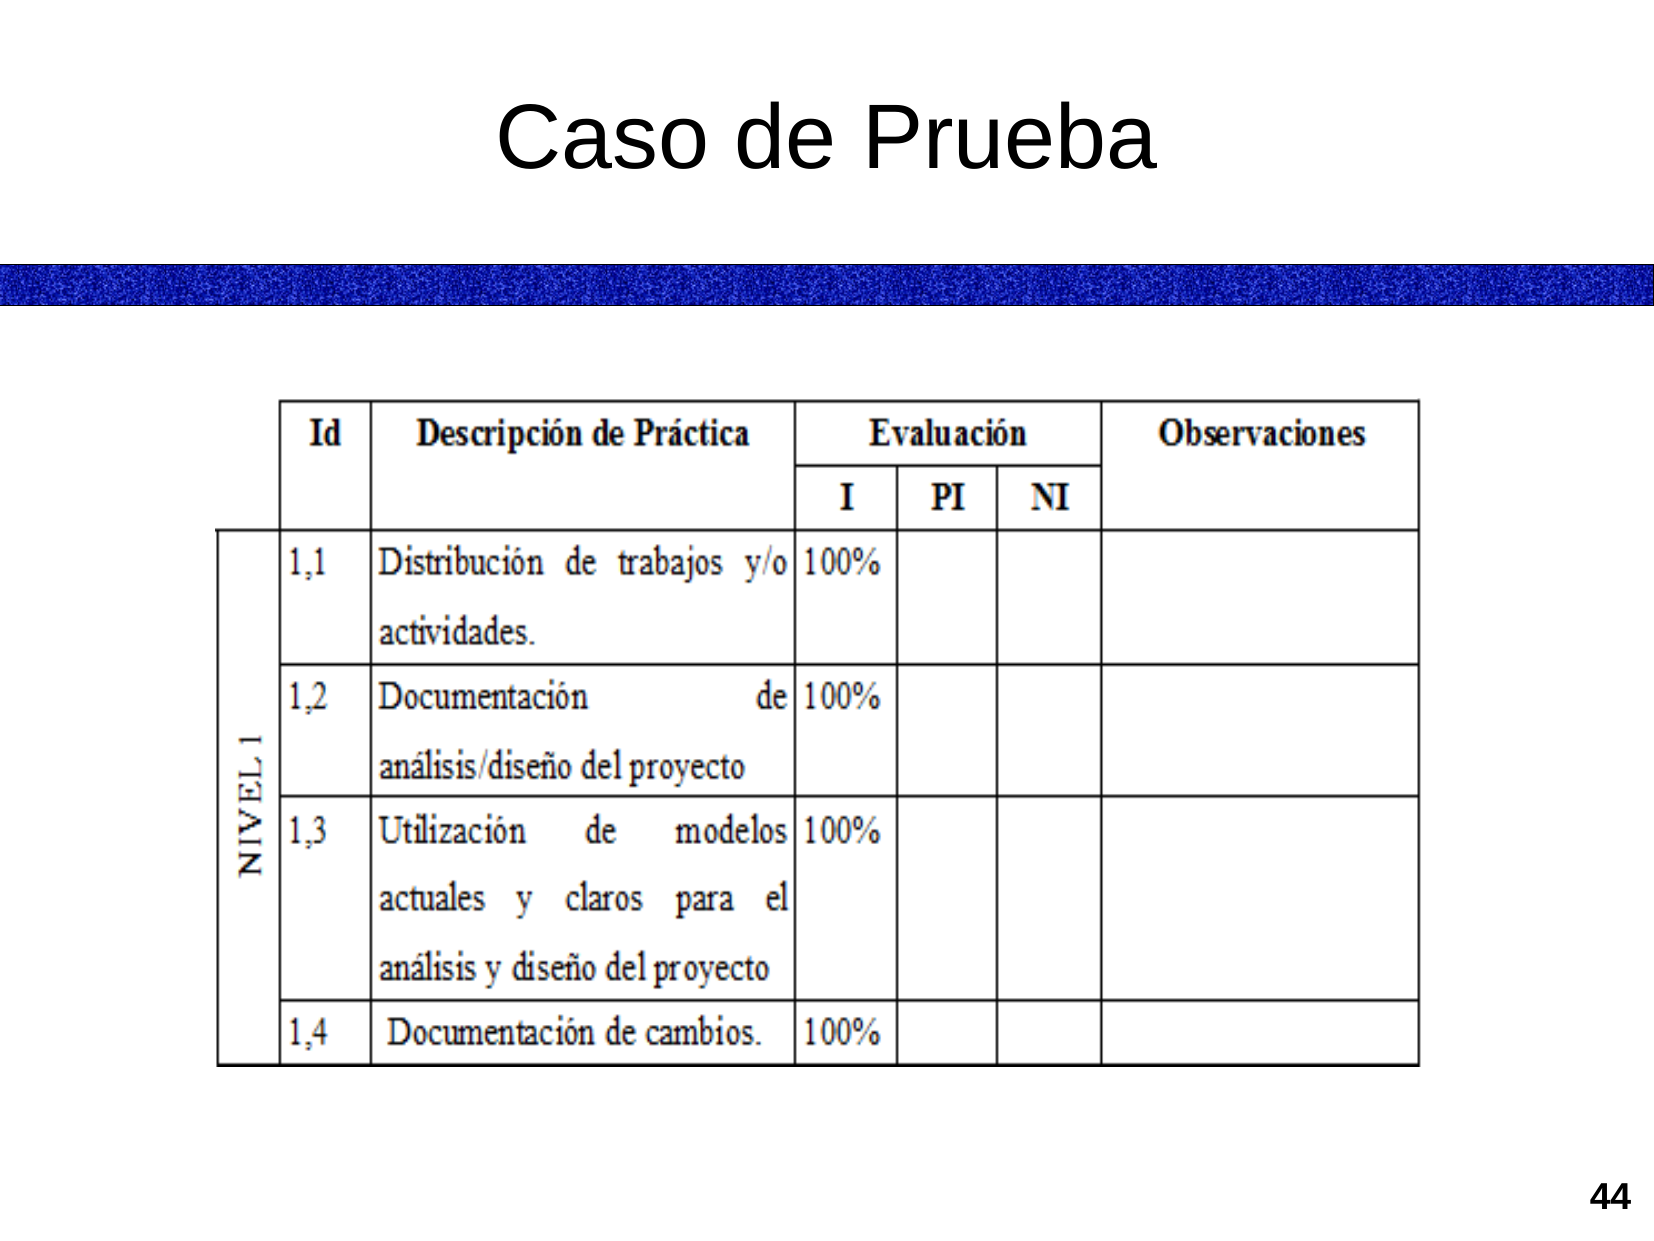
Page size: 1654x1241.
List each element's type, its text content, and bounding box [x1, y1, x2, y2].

picture [215, 398, 1425, 1067]
picture [0, 265, 1653, 305]
text_box <número> [1575, 1168, 1654, 1240]
title Caso de Prueba [58, 14, 1595, 260]
